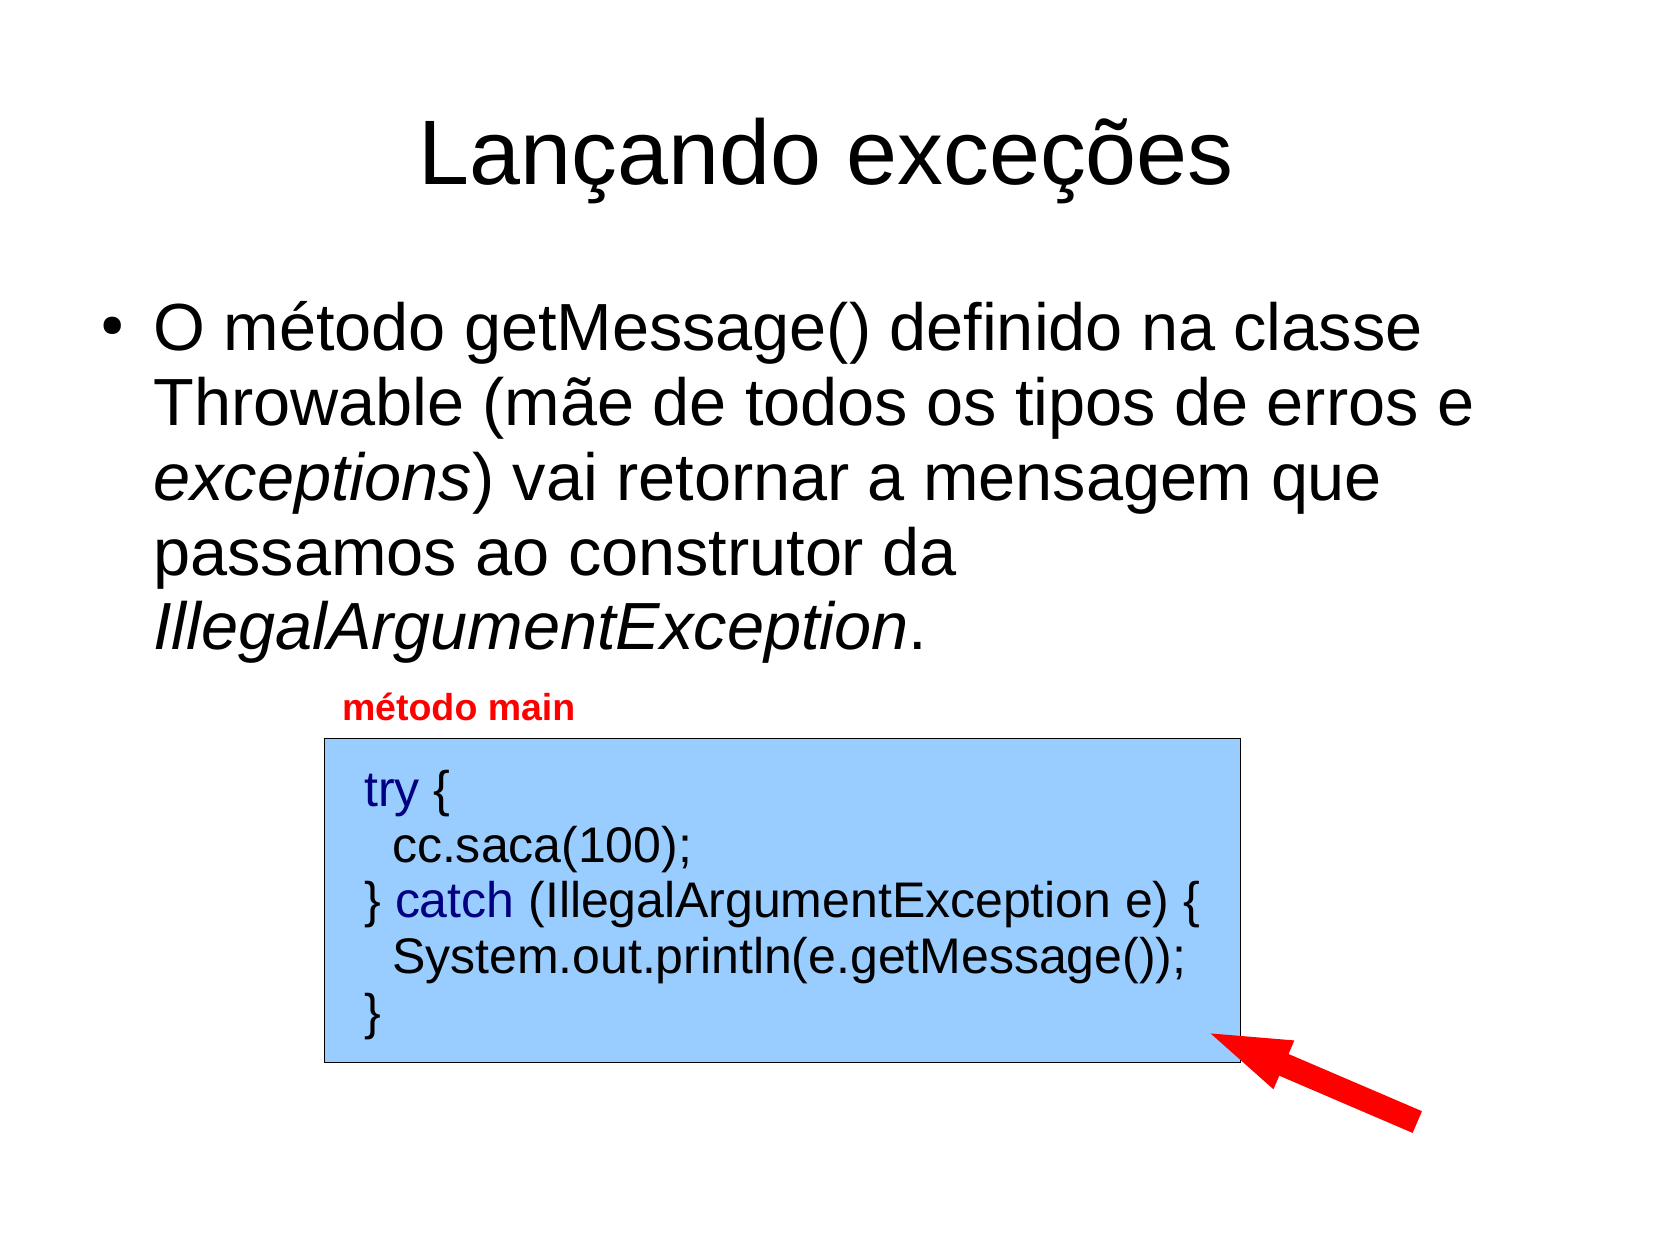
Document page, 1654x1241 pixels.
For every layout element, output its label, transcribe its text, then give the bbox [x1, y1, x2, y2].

text_box método main [327, 679, 591, 738]
text_box try { cc.saca(100); } catch (IllegalArgumentException e) { System.out.println(e.getMessage()); } [324, 738, 1241, 1063]
title Lançando exceções [82, 49, 1571, 257]
list O método getMessage() definido na classe Throwable (mãe de todos os tipos de erros e exceptions) vai retornar a mensagem que passamos ao construtor da IllegalArgumentException. [82, 290, 1571, 1109]
